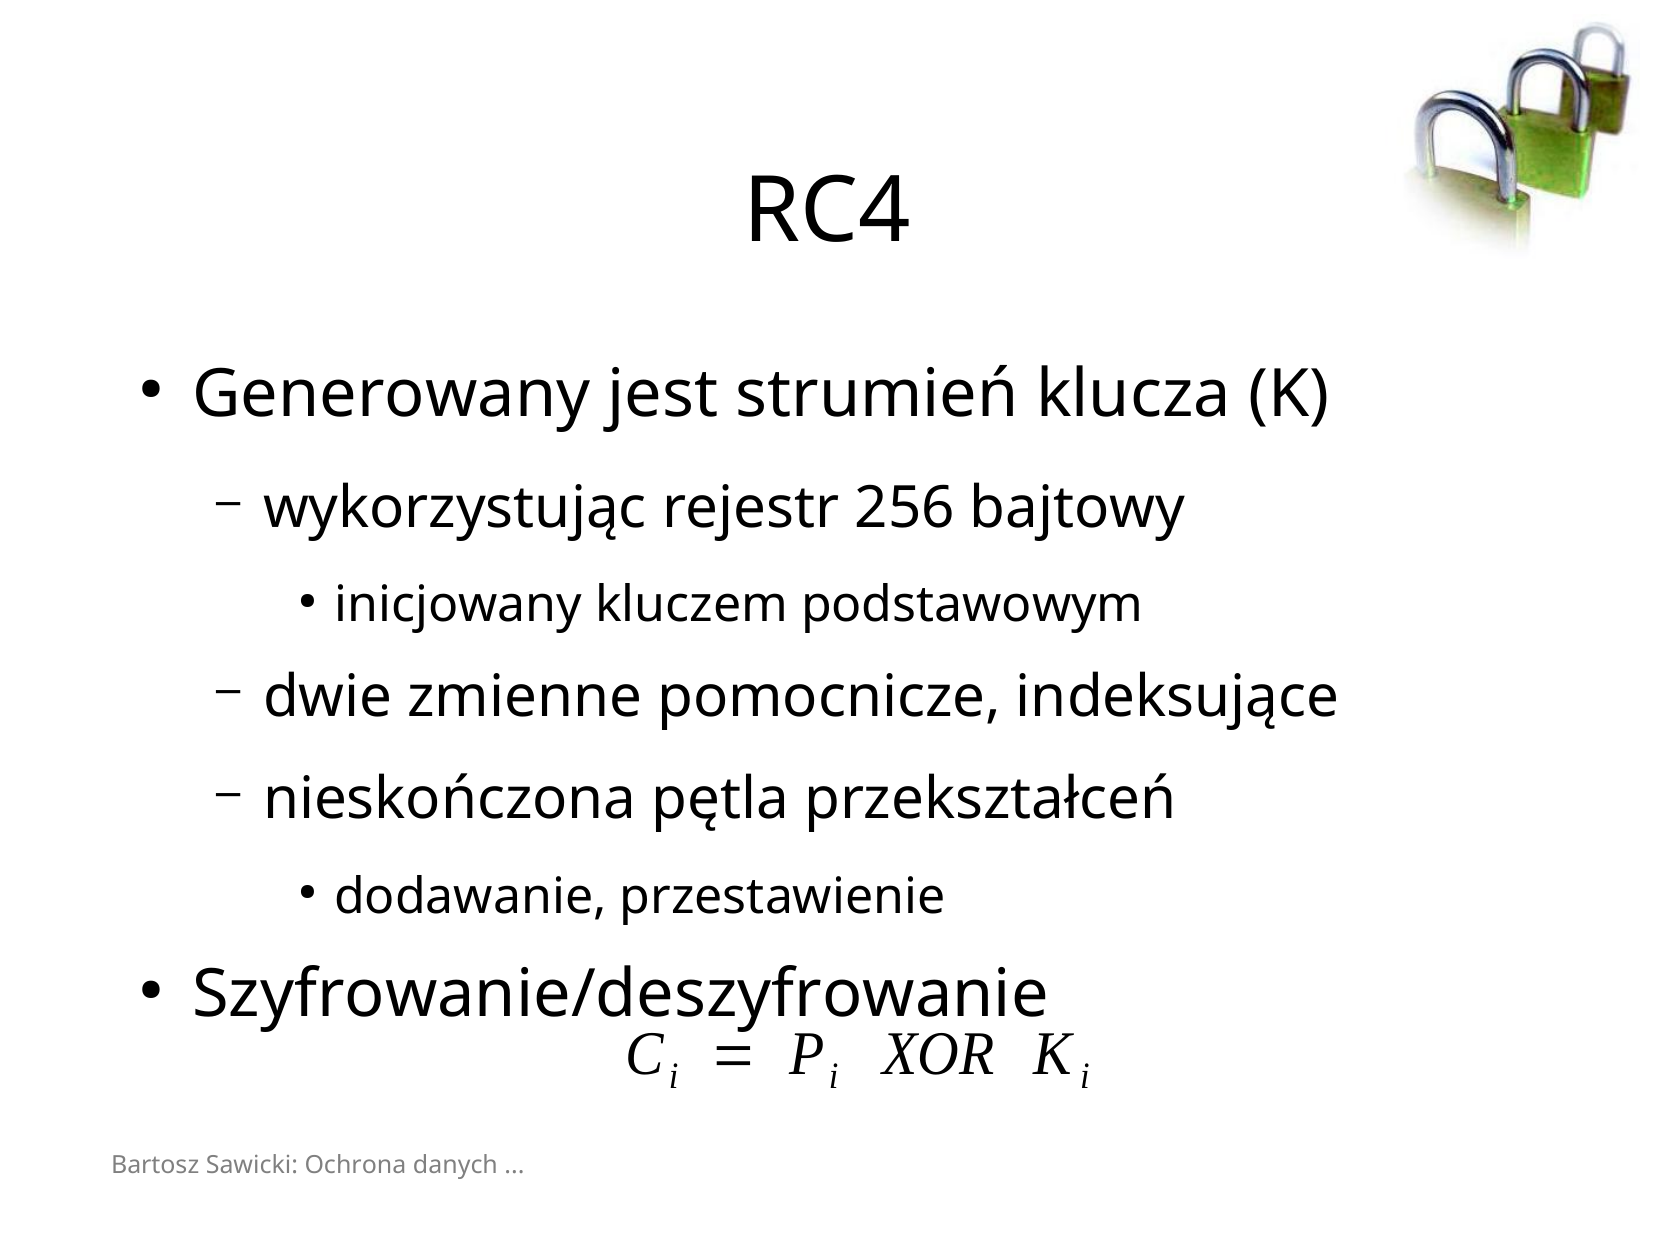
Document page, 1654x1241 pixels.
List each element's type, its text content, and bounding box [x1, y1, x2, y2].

picture [1385, 14, 1640, 266]
list Generowany jest strumień klucza (K) wykorzystując rejestr 256 bajtowy inicjowany kluczem podstawowym dwie zmienne pomocnicze, indeksujące nieskończona pętla przekształceń dodawanie, przestawienie Szyfrowanie/deszyfrowanie [121, 344, 1534, 1127]
title RC4 [121, 102, 1534, 311]
chart [619, 1018, 1097, 1097]
